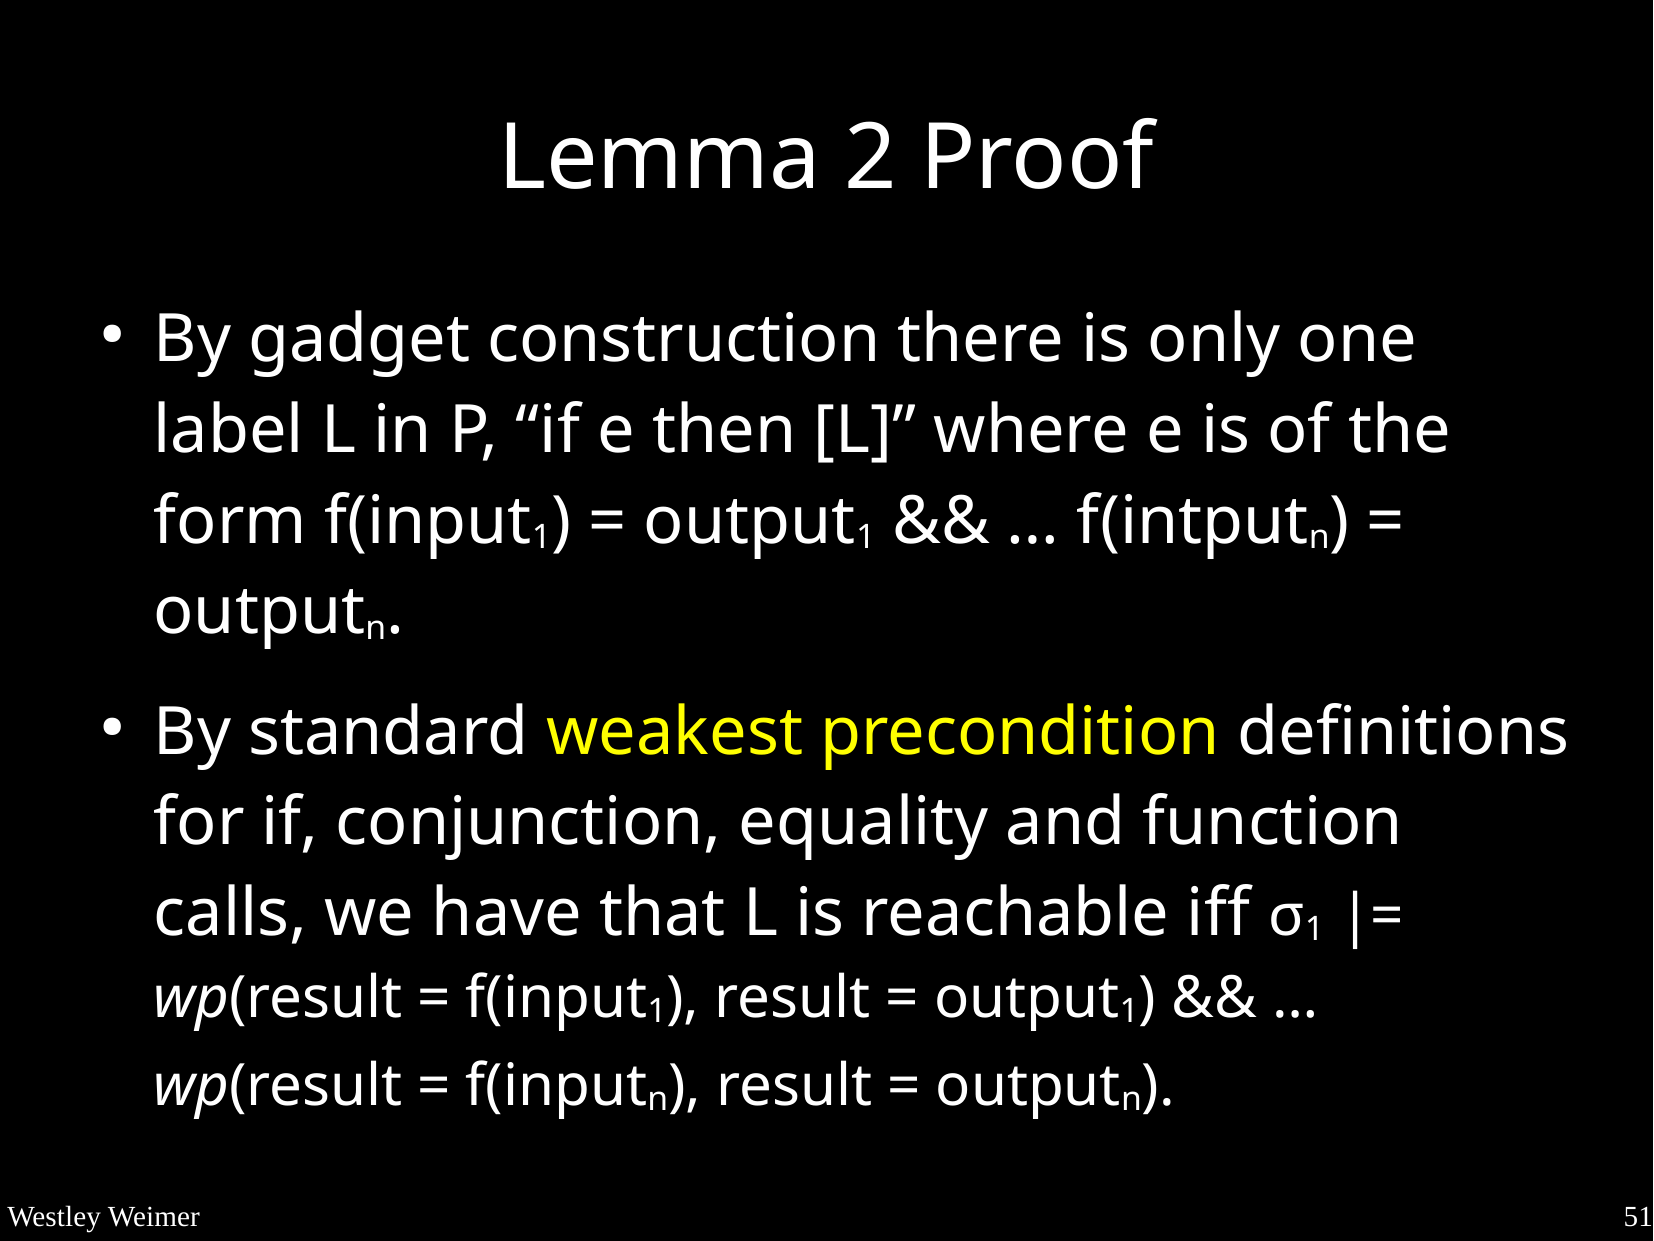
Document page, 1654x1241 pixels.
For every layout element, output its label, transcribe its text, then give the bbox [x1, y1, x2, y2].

list By gadget construction there is only one label L in P, “if e then [L]” where e is of the form f(input1) = output1 && … f(intputn) = outputn. By standard weakest precondition definitions for if, conjunction, equality and function calls, we have that L is reachable iff σ1 |= wp(result = f(input1), result = output1) && … wp(result = f(inputn), result = outputn). [82, 290, 1571, 1109]
title Lemma 2 Proof [82, 49, 1571, 257]
